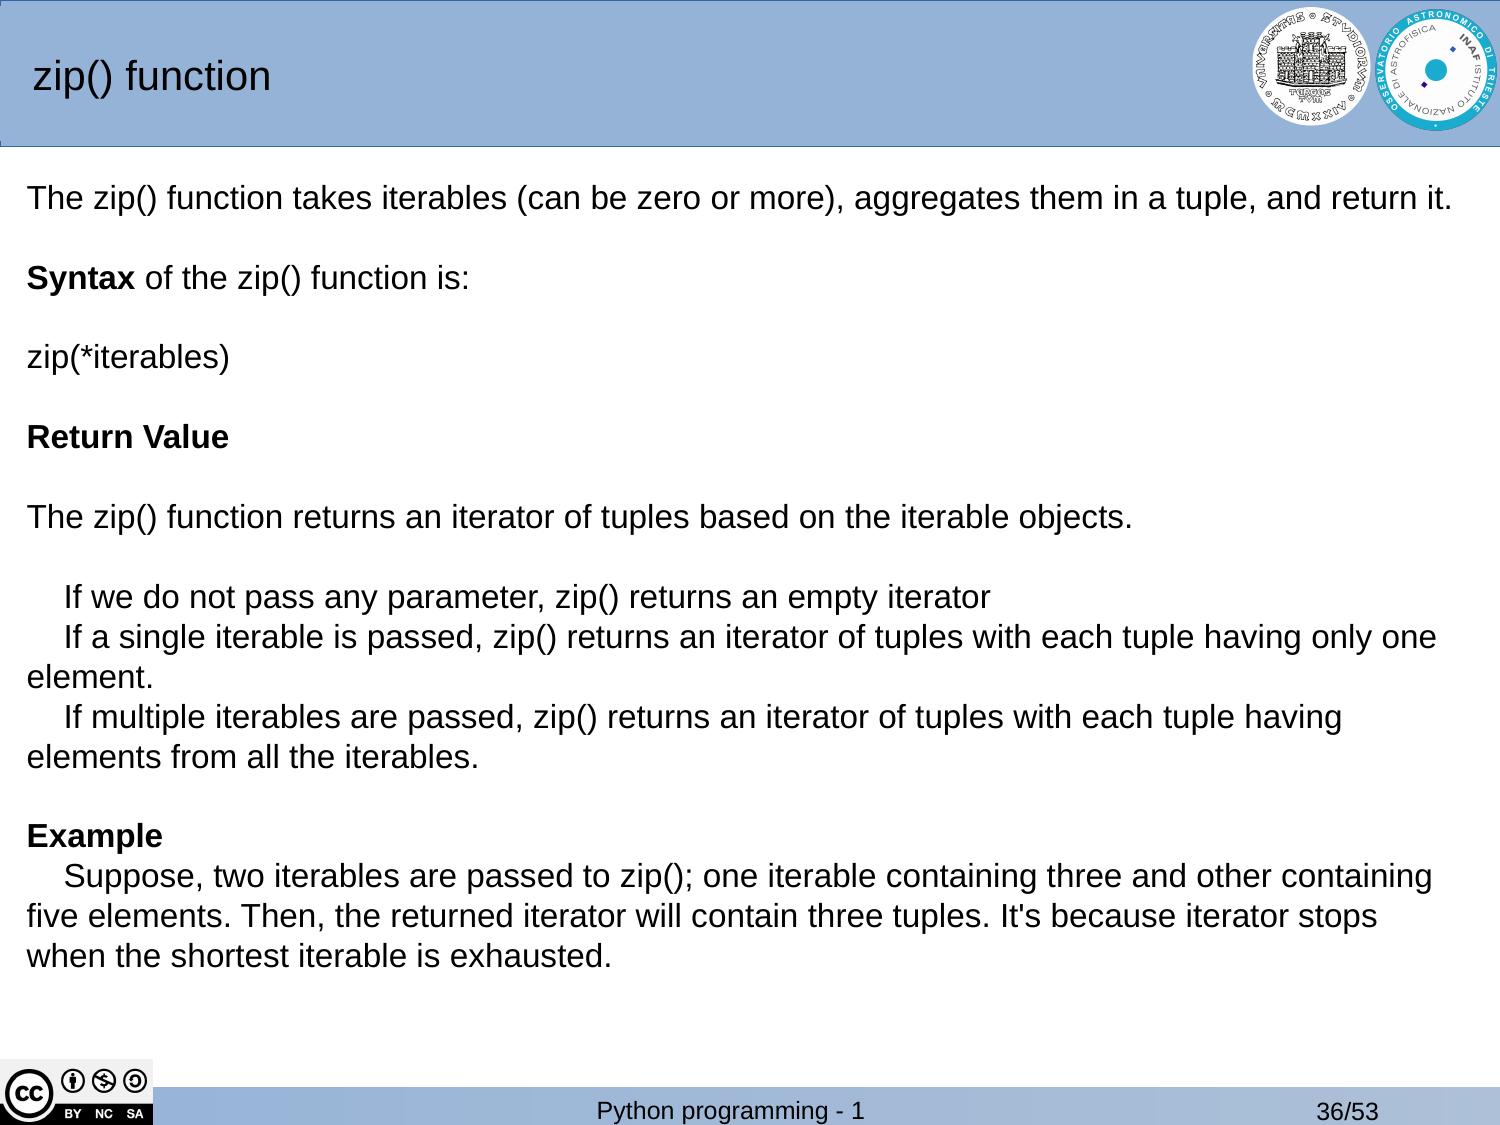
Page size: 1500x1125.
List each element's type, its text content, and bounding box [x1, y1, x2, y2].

picture [0, 1059, 153, 1125]
list The zip() function takes iterables (can be zero or more), aggregates them in a tuple, and return it. Syntax of the zip() function is: zip(*iterables) Return Value The zip() function returns an iterator of tuples based on the iterable objects. If we do not pass any parameter, zip() returns an empty iterator If a single iterable is passed, zip() returns an iterator of tuples with each tuple having only one element. If multiple iterables are passed, zip() returns an iterator of tuples with each tuple having elements from all the iterables. Example Suppose, two iterables are passed to zip(); one iterable containing three and other containing five elements. Then, the returned iterator will contain three tuples. It's because iterator stops when the shortest iterable is exhausted. [11, 168, 1471, 1025]
picture [1253, 0, 1500, 156]
text_box zip() function [0, 5, 1253, 141]
